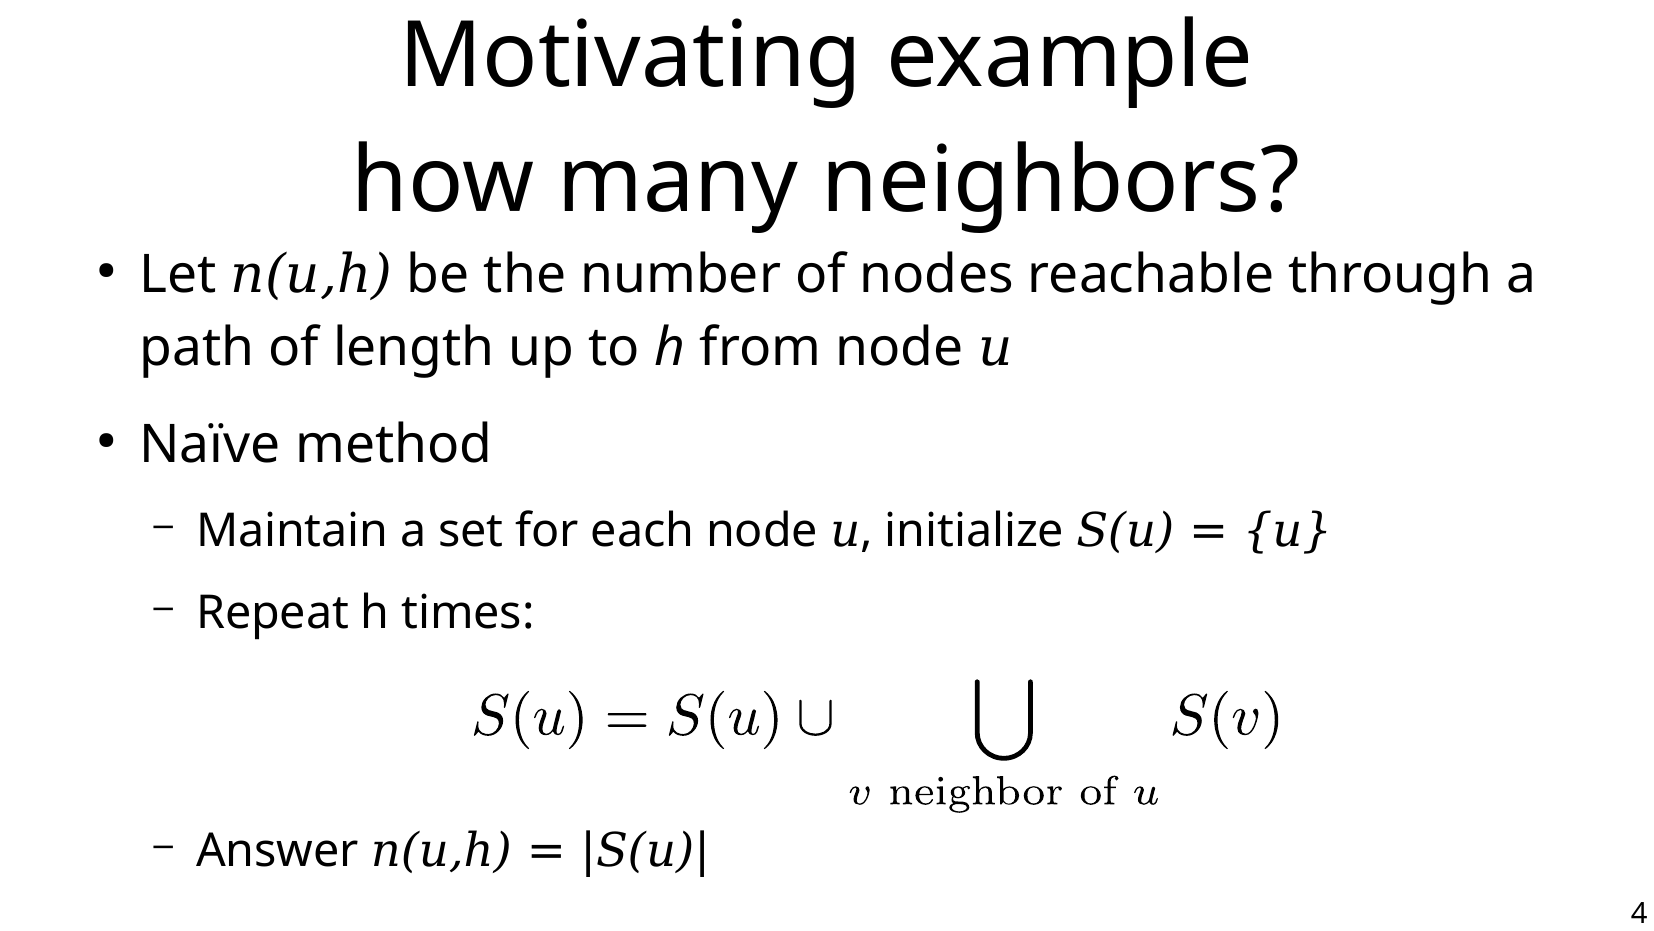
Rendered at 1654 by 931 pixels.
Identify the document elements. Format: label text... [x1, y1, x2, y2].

title Motivating example how many neighbors? [82, 1, 1571, 226]
list Let n(u,h) be the number of nodes reachable through a path of length up to h from node u Naïve method Maintain a set for each node u, initialize S(u) = {u} Repeat h times: Answer n(u,h) = |S(u)| [82, 235, 1571, 881]
